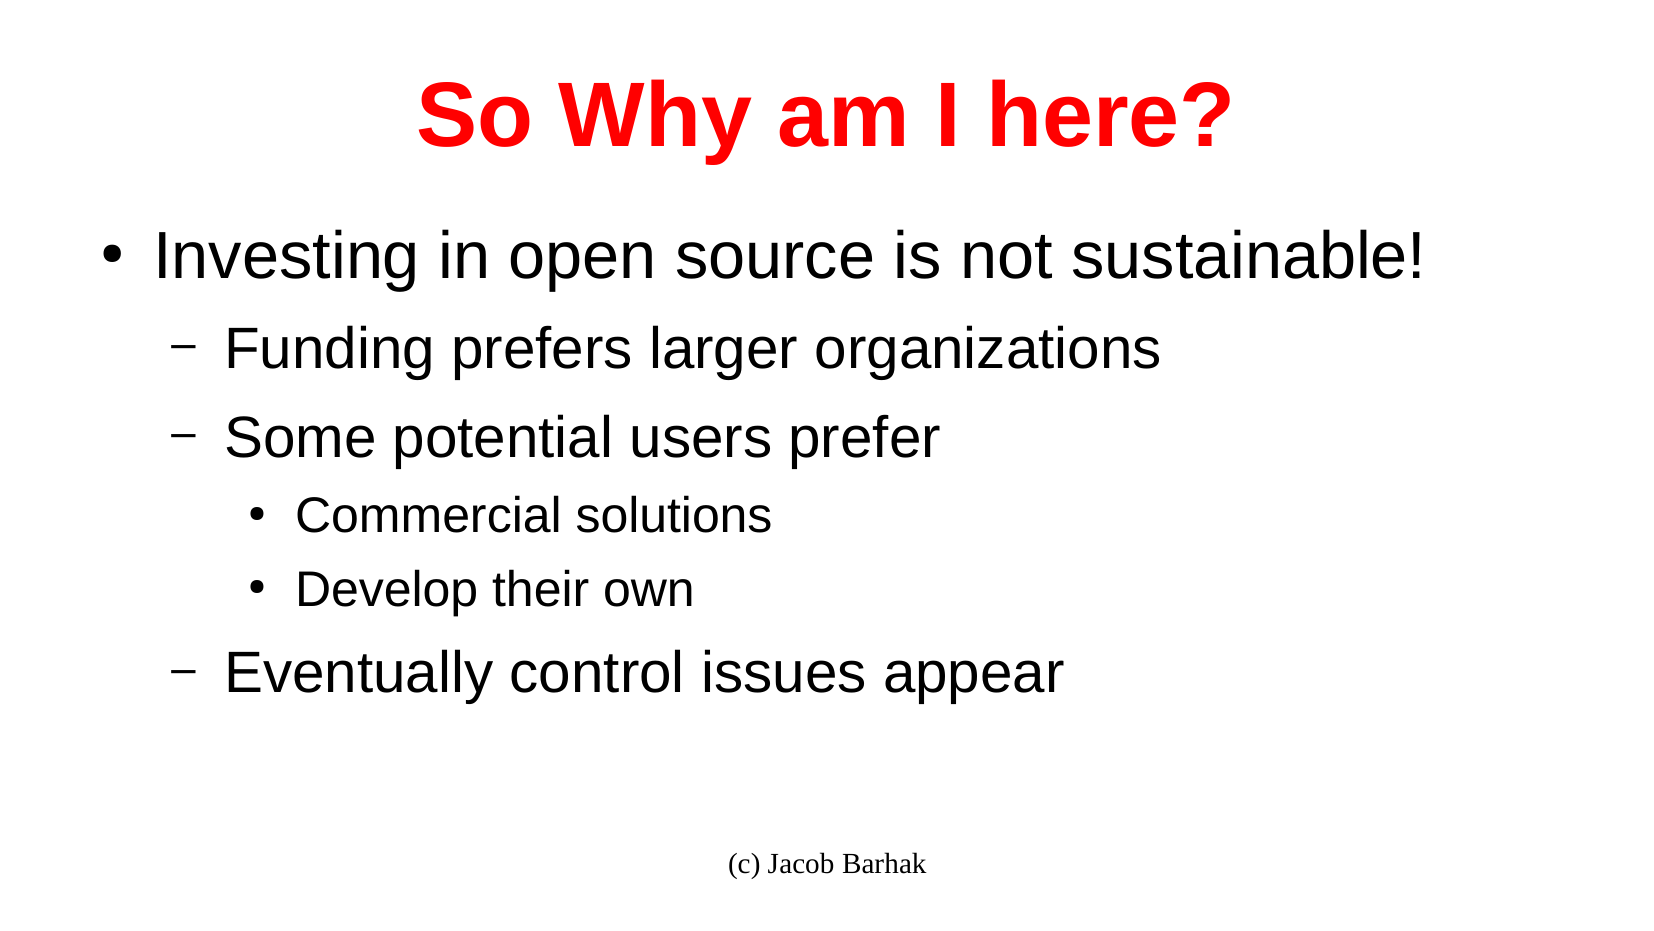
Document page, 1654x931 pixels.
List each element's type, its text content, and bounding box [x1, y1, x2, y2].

title So Why am I here? [82, 37, 1571, 193]
list Investing in open source is not sustainable! Funding prefers larger organizations Some potential users prefer Commercial solutions Develop their own Eventually control issues appear [82, 217, 1571, 758]
